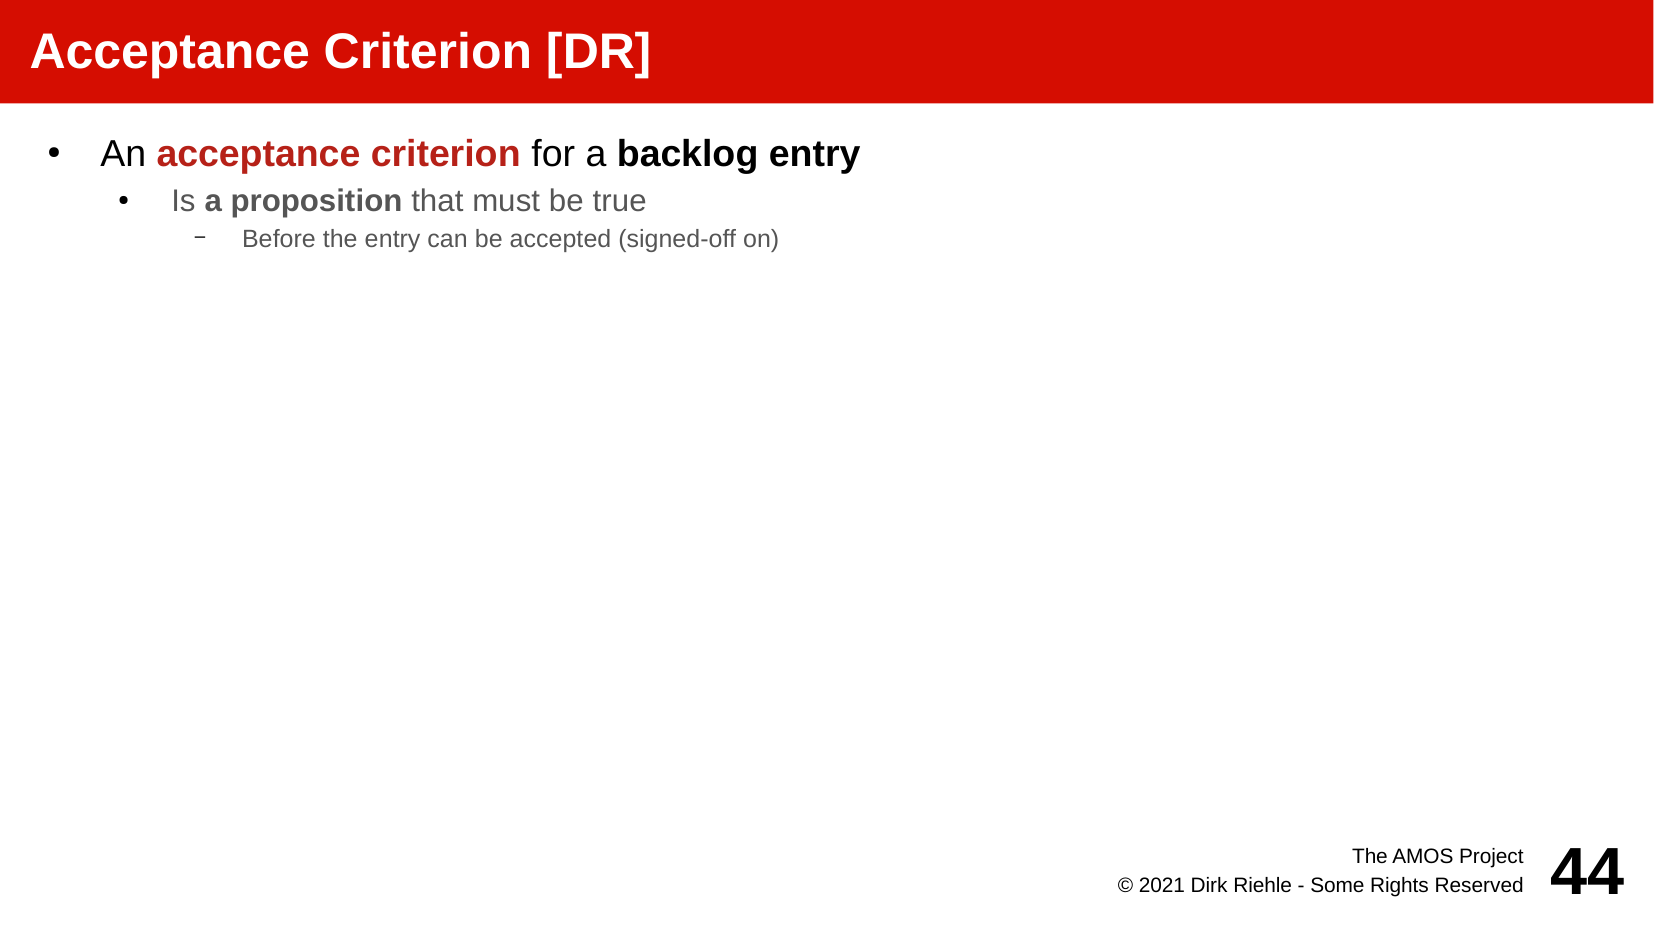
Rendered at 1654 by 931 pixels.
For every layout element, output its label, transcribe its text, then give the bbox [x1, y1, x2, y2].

title Acceptance Criterion [DR] [0, 0, 1654, 104]
list An acceptance criterion for a backlog entry Is a proposition that must be true Before the entry can be accepted (signed-off on) [29, 132, 1625, 813]
